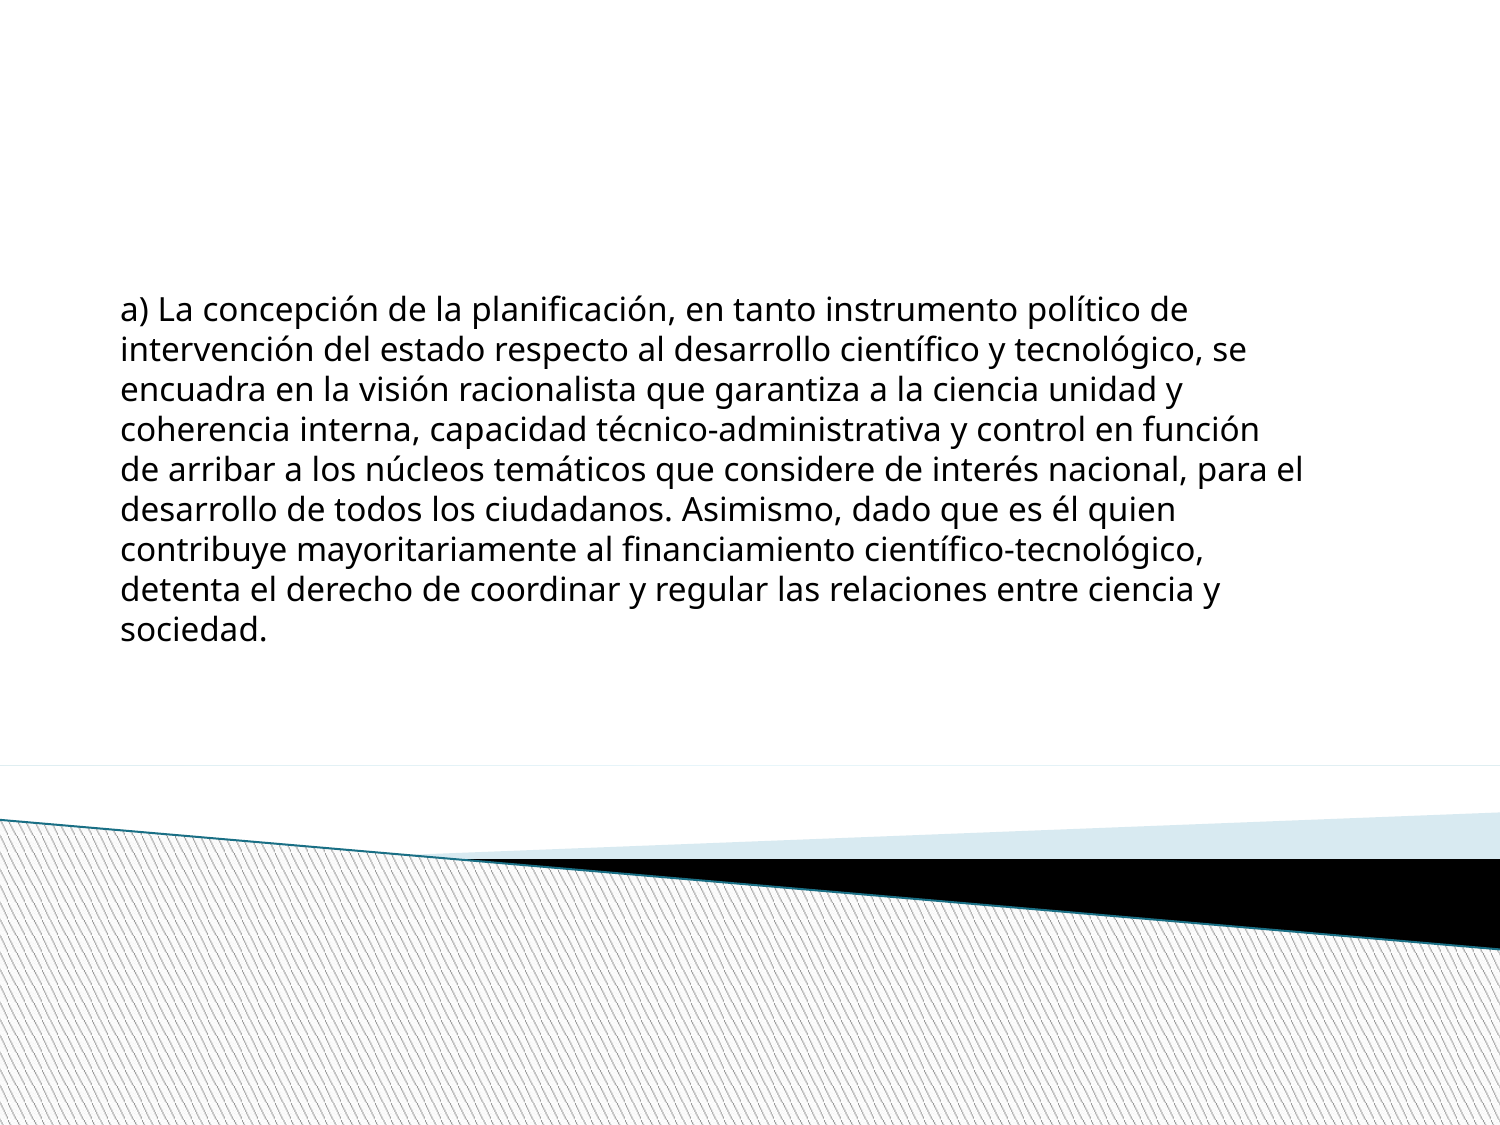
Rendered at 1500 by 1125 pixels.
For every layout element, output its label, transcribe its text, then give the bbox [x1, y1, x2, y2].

picture [0, 821, 1500, 1125]
text_box a) La concepción de la planificación, en tanto instrumento político de intervención del estado respecto al desarrollo científico y tecnológico, se encuadra en la visión racionalista que garantiza a la ciencia unidad y coherencia interna, capacidad técnico-administrativa y control en función de arribar a los núcleos temáticos que considere de interés nacional, para el desarrollo de todos los ciudadanos. Asimismo, dado que es él quien contribuye mayoritariamente al financiamiento científico-tecnológico, detenta el derecho de coordinar y regular las relaciones entre ciencia y sociedad. [105, 281, 1325, 701]
